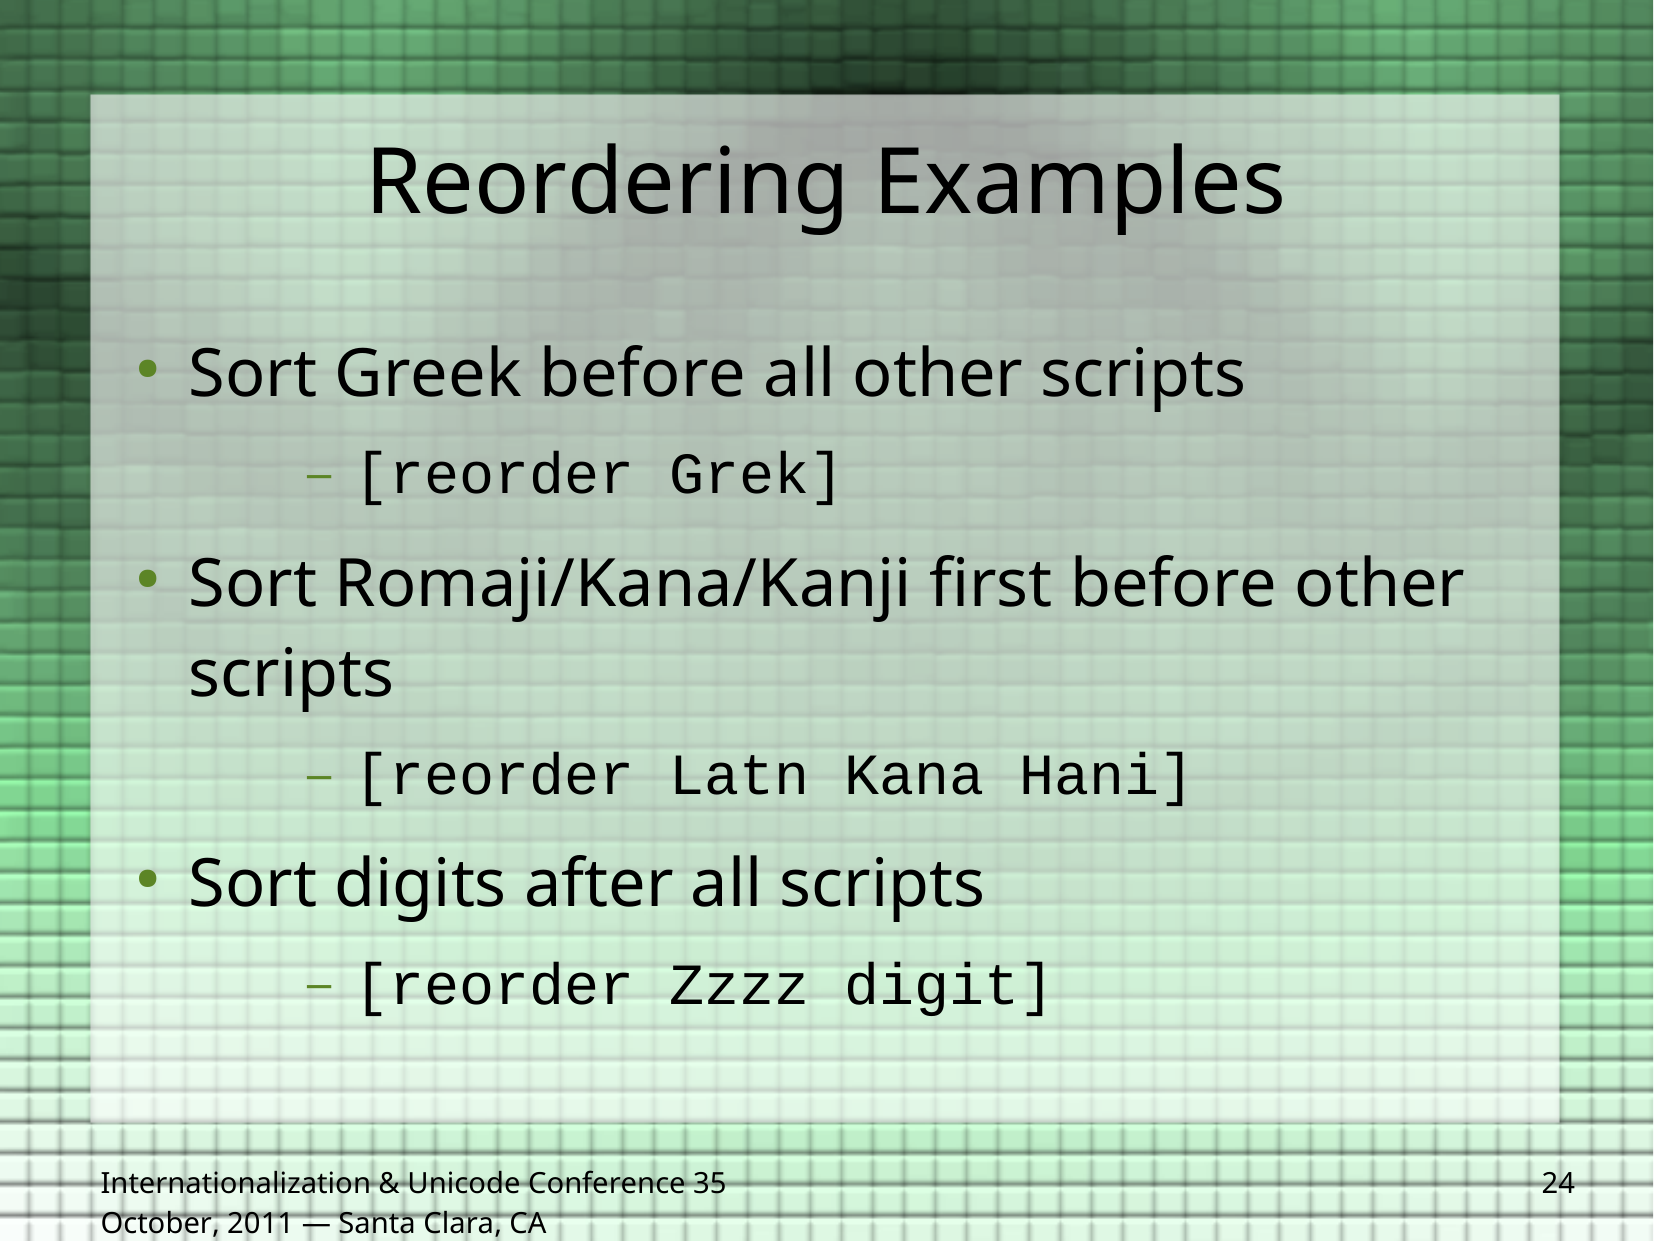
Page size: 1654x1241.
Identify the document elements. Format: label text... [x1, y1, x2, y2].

picture [0, 0, 1654, 1241]
list Sort Greek before all other scripts [reorder Grek] Sort Romaji/Kana/Kanji first before other scripts [reorder Latn Kana Hani] Sort digits after all scripts [reorder Zzzz digit] [118, 324, 1535, 1093]
title Reordering Examples [88, 90, 1565, 266]
